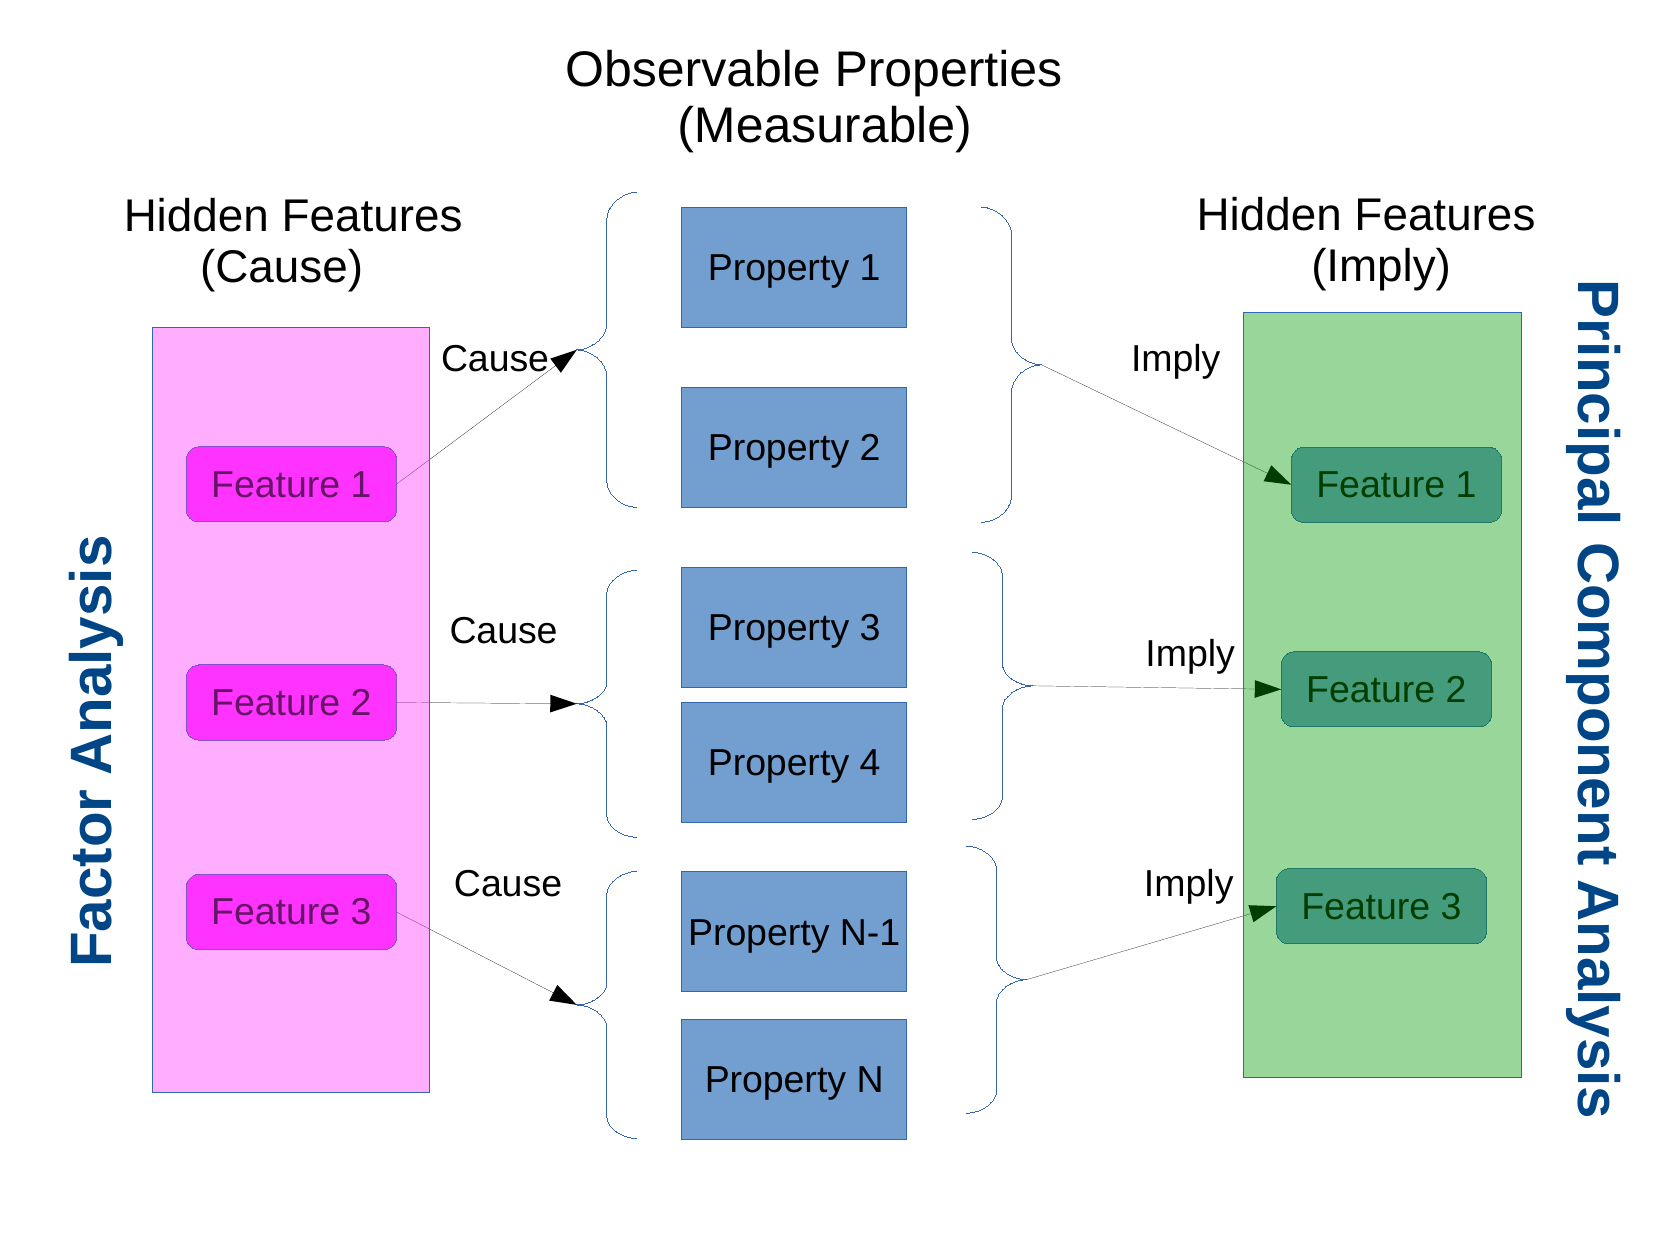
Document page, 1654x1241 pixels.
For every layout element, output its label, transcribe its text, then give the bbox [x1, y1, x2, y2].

text_box Cause [434, 602, 573, 659]
text_box Imply [1116, 330, 1236, 388]
text_box Hidden Features (Cause) [108, 182, 491, 300]
text_box Imply [1129, 855, 1243, 913]
text_box Observable Properties (Measurable) [550, 33, 1092, 162]
text_box Cause [439, 855, 577, 913]
text_box Property 1 [681, 207, 907, 328]
text_box [1243, 312, 1522, 1078]
text_box Property 4 [681, 702, 907, 823]
text_box Cause [430, 330, 565, 388]
text_box Property 2 [681, 387, 907, 508]
text_box Hidden Features (Imply) [1181, 181, 1564, 300]
text_box Principal Component Analysis [1533, 265, 1639, 1180]
text_box [152, 327, 430, 1093]
text_box Imply [1130, 624, 1243, 682]
text_box Property N-1 [681, 871, 907, 992]
text_box Property 3 [681, 567, 907, 688]
text_box Factor Analysis [50, 486, 131, 983]
text_box Property N [681, 1019, 907, 1140]
